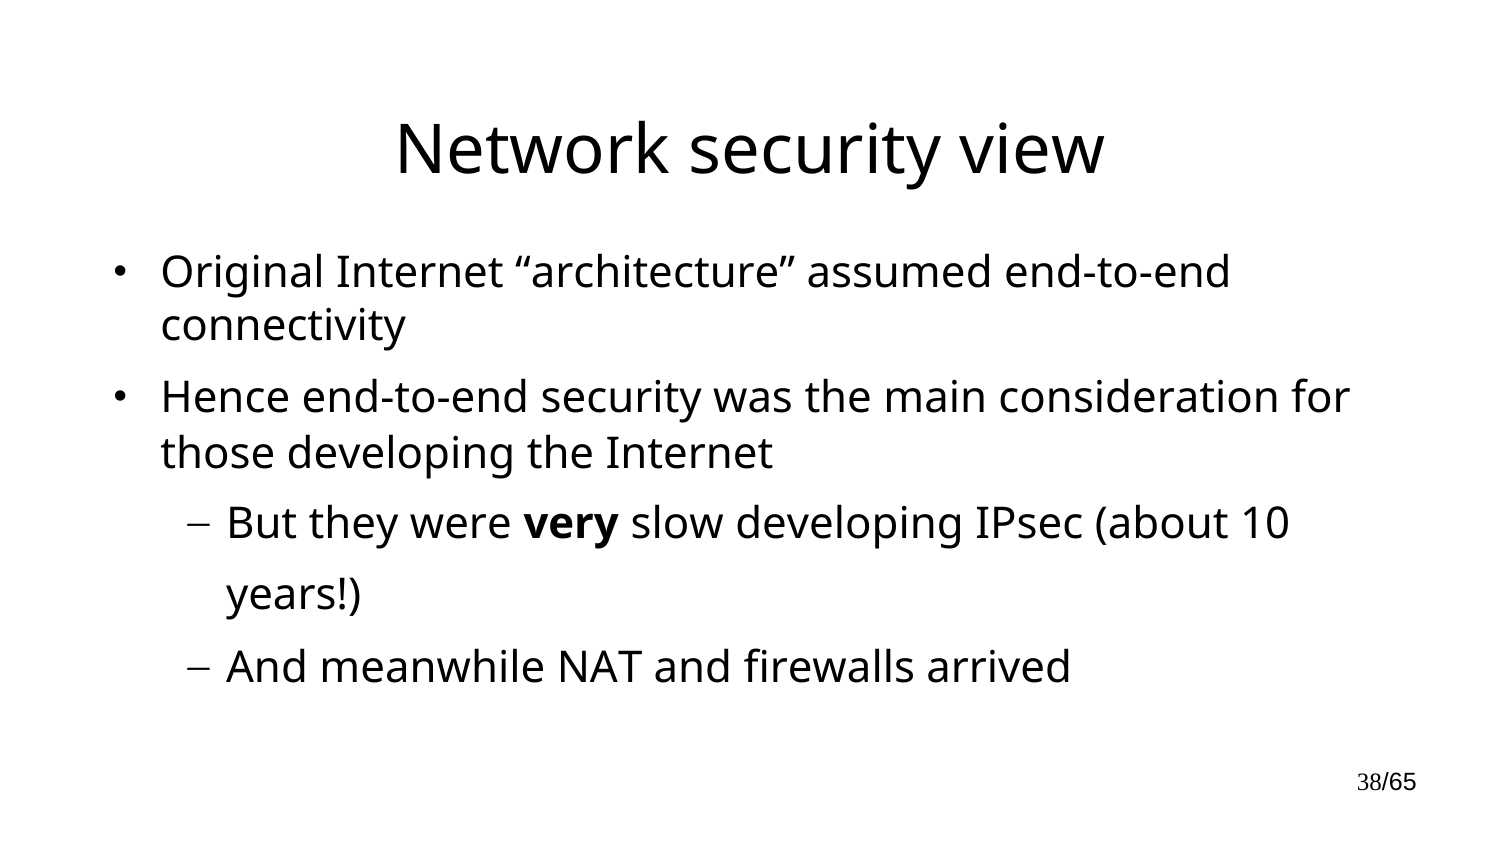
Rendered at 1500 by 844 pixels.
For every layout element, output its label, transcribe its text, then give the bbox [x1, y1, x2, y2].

title Network security view [112, 74, 1388, 216]
list Original Internet “architecture” assumed end-to-end connectivity Hence end-to-end security was the main consideration for those developing the Internet But they were very slow developing IPsec (about 10 years!)‏ And meanwhile NAT and firewalls arrived [112, 243, 1388, 812]
